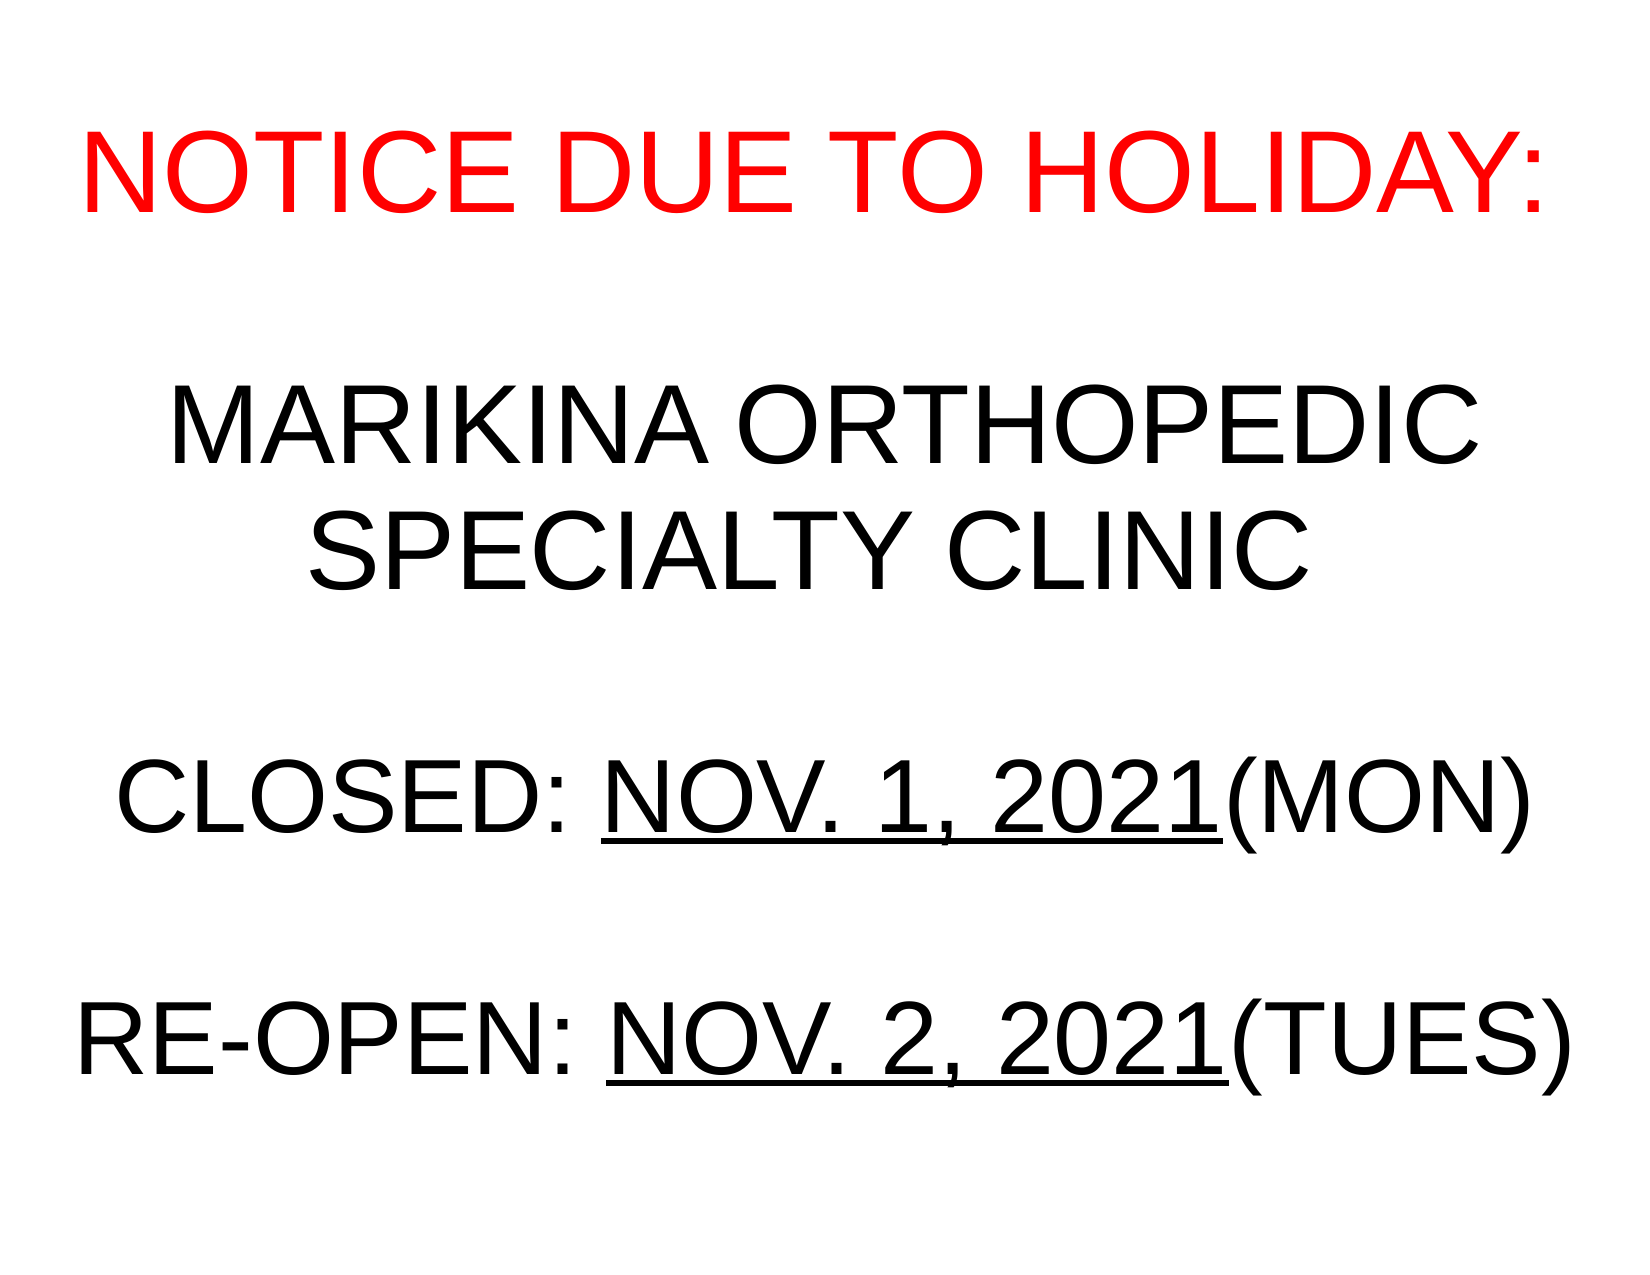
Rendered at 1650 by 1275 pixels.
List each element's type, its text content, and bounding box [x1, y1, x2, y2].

text_box MARIKINA ORTHOPEDIC SPECIALTY CLINIC CLOSED: NOV. 1, 2021(MON) RE-OPEN: NOV. 2, 2021(TUES) [59, 224, 1591, 1235]
title NOTICE DUE TO HOLIDAY: [35, 0, 1627, 345]
